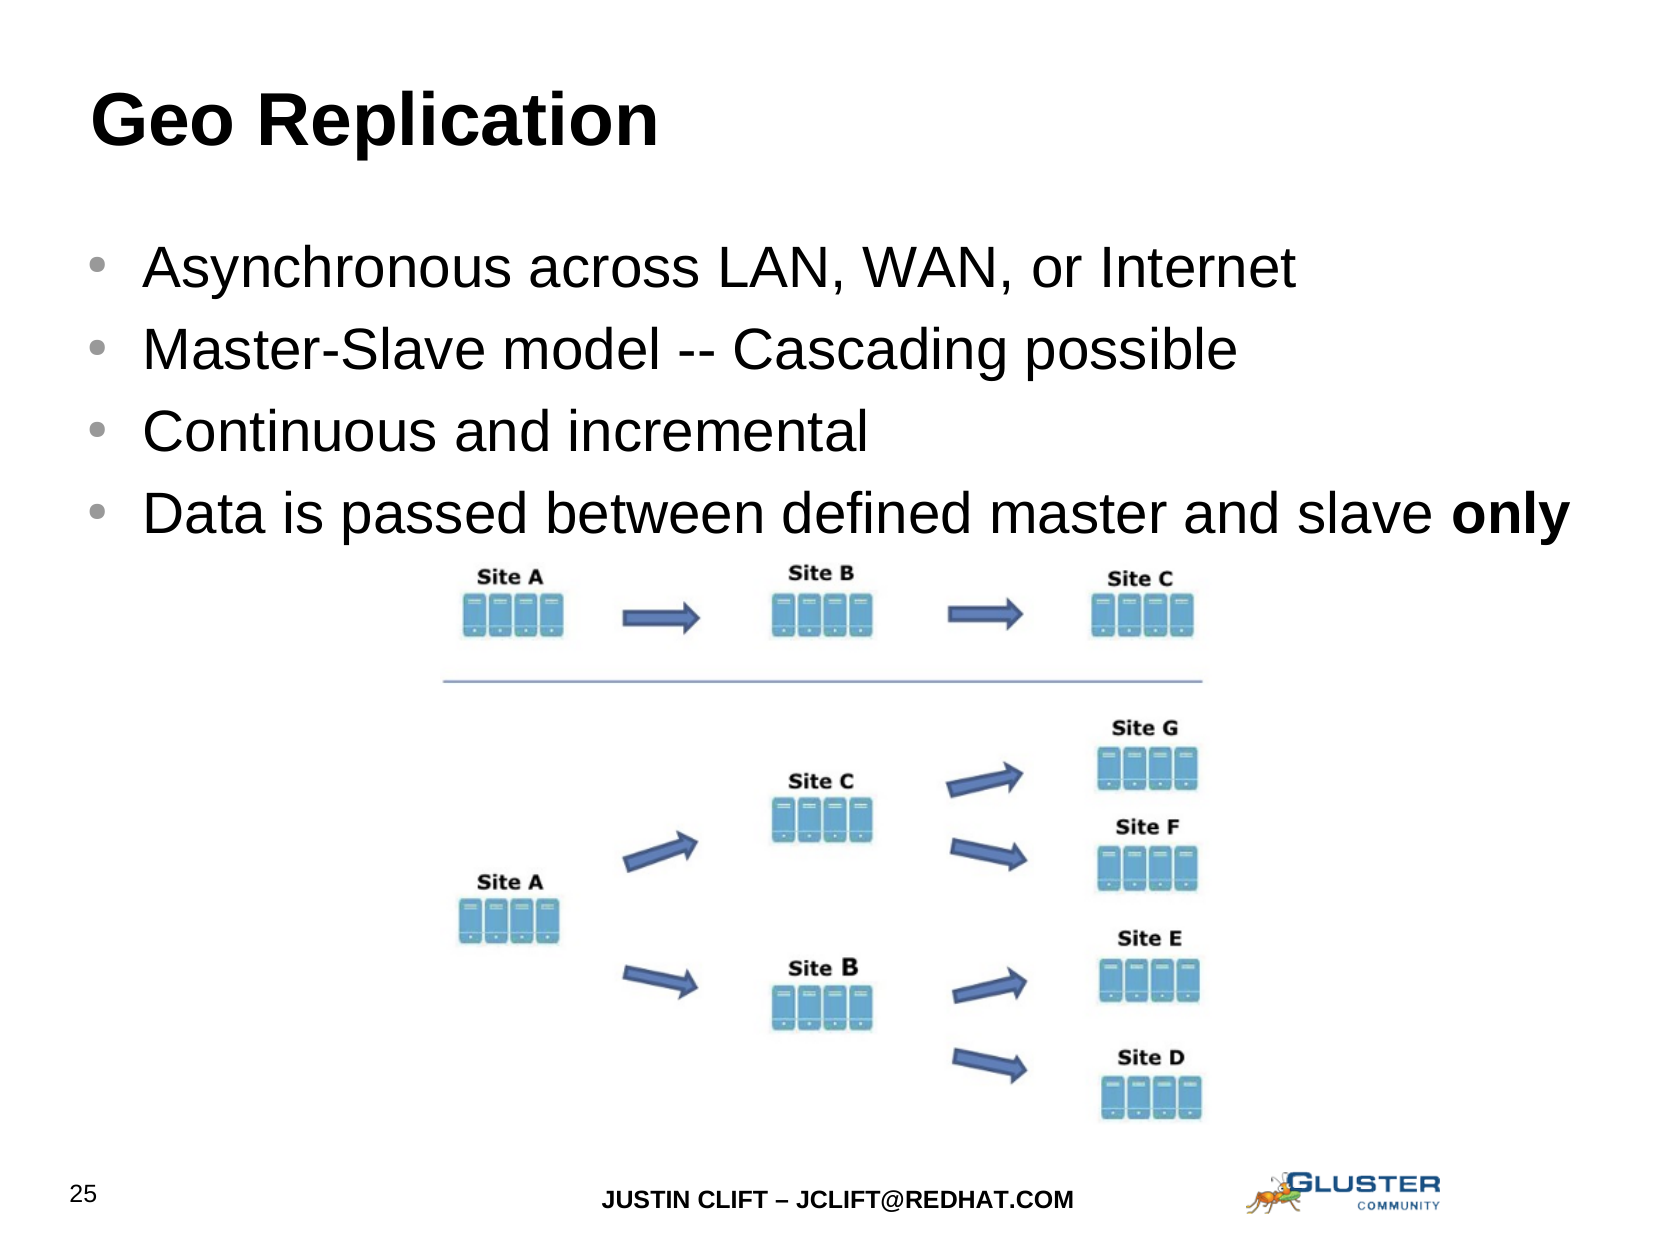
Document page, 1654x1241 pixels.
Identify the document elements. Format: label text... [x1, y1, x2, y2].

picture [1246, 1170, 1440, 1215]
title Geo Replication [90, 15, 1579, 223]
list Asynchronous across LAN, WAN, or Internet Master-Slave model -- Cascading possible Continuous and incremental Data is passed between defined master and slave only [86, 232, 1576, 1111]
picture [440, 562, 1214, 1126]
